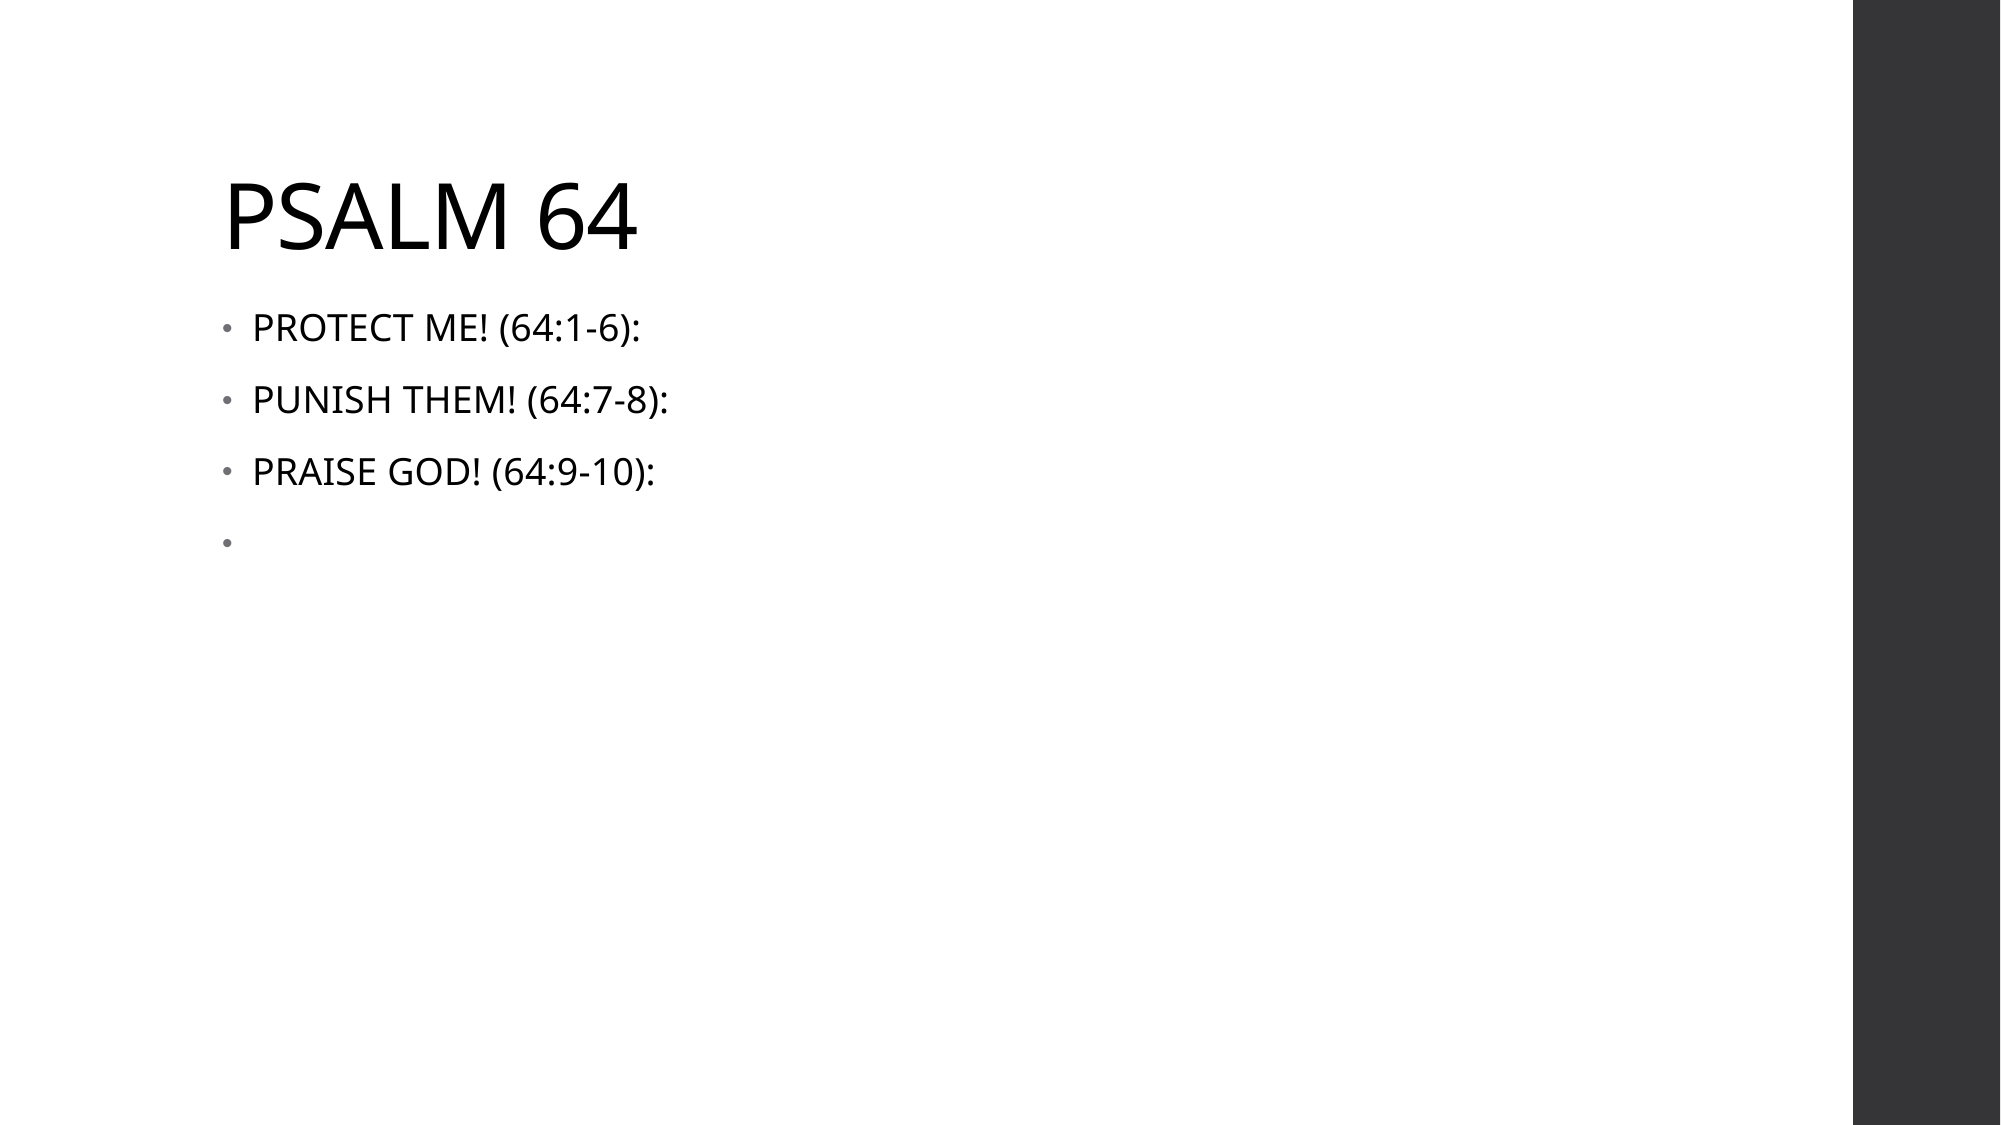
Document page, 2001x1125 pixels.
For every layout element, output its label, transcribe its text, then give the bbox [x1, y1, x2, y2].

list PROTECT ME! (64:1-6): PUNISH THEM! (64:7-8): PRAISE GOD! (64:9-10): [206, 299, 1617, 1014]
title PSALM 64 [206, 60, 1797, 278]
